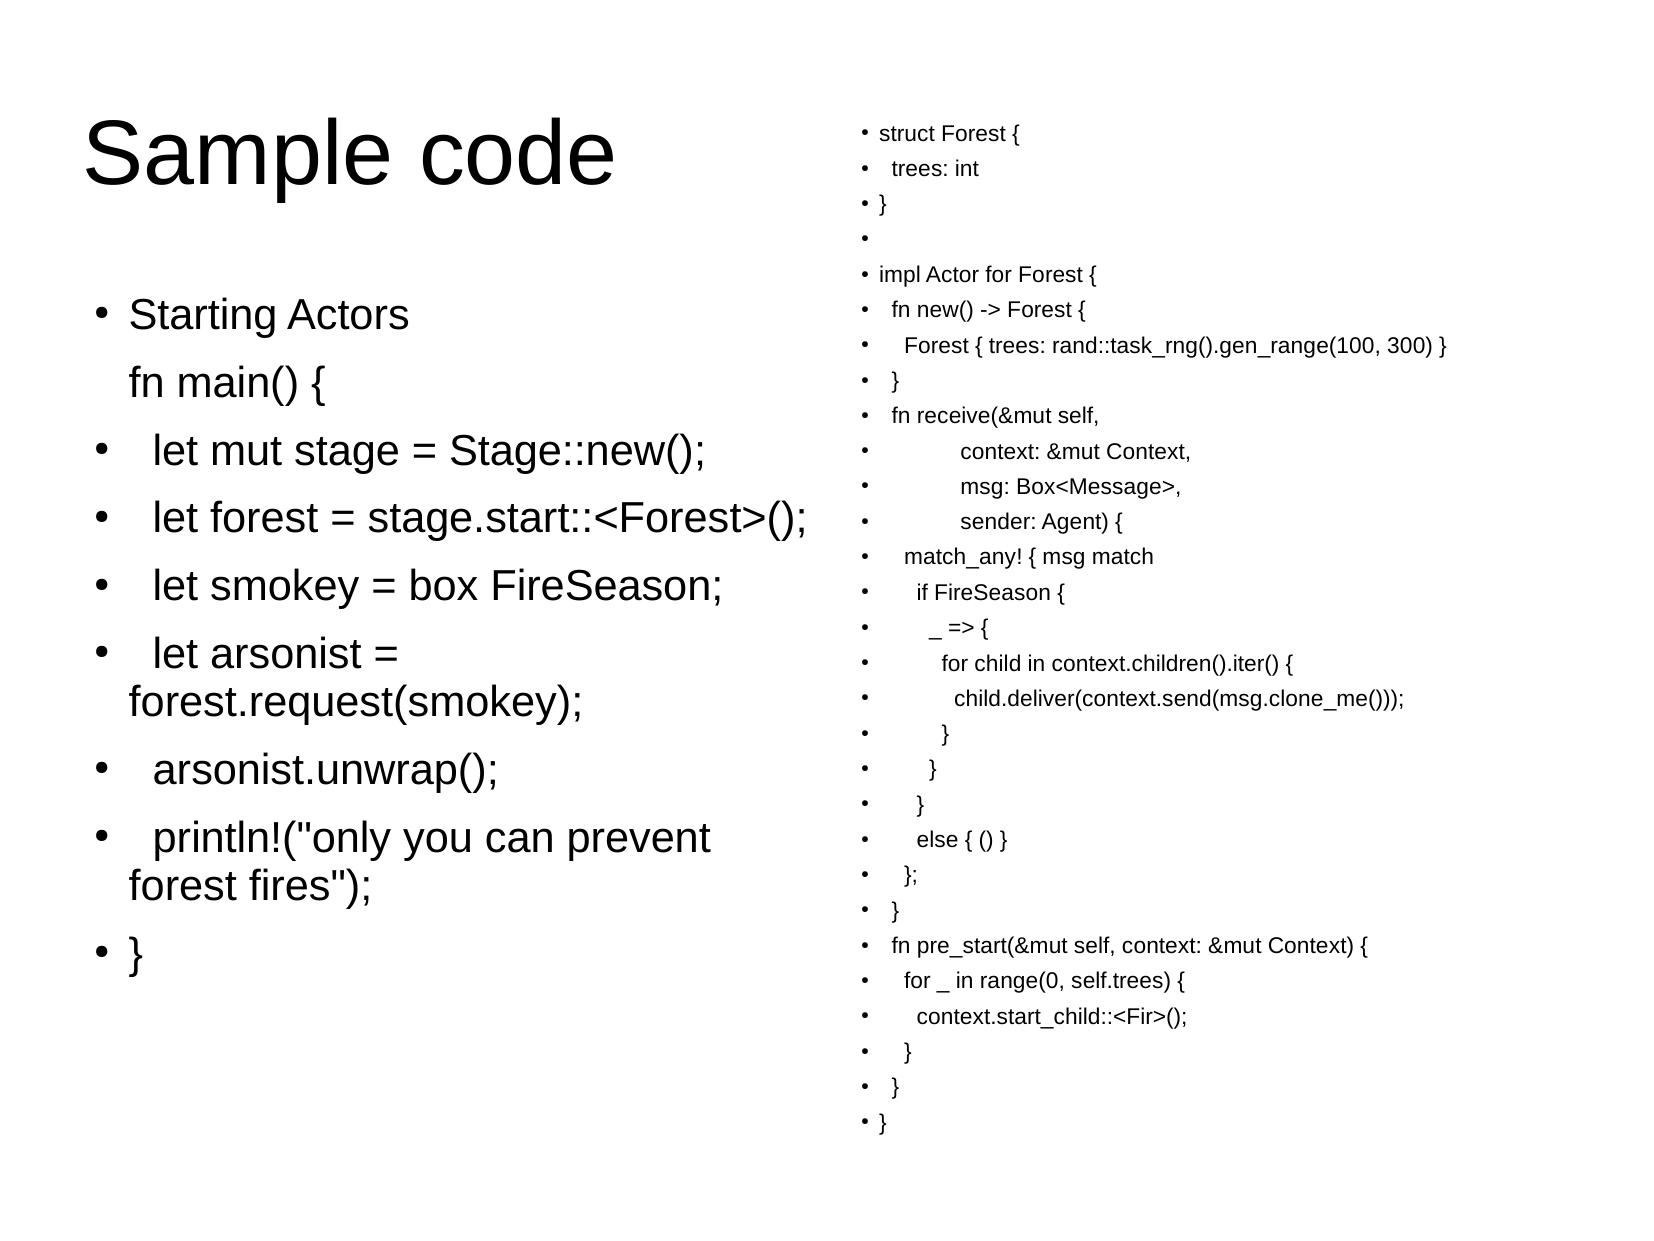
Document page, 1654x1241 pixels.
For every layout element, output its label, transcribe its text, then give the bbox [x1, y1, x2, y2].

title Sample code [82, 49, 1571, 257]
list Starting Actors fn main() { let mut stage = Stage::new(); let forest = stage.start::<Forest>(); let smokey = box FireSeason; let arsonist = forest.request(smokey); arsonist.unwrap(); println!("only you can prevent forest fires"); } [82, 290, 809, 1010]
list struct Forest { trees: int } impl Actor for Forest { fn new() -> Forest { Forest { trees: rand::task_rng().gen_range(100, 300) } } fn receive(&mut self, context: &mut Context, msg: Box<Message>, sender: Agent) { match_any! { msg match if FireSeason { _ => { for child in context.children().iter() { child.deliver(context.send(msg.clone_me())); } } } else { () } }; } fn pre_start(&mut self, context: &mut Context) { for _ in range(0, self.trees) { context.start_child::<Fir>(); } } } [855, 120, 1582, 1141]
